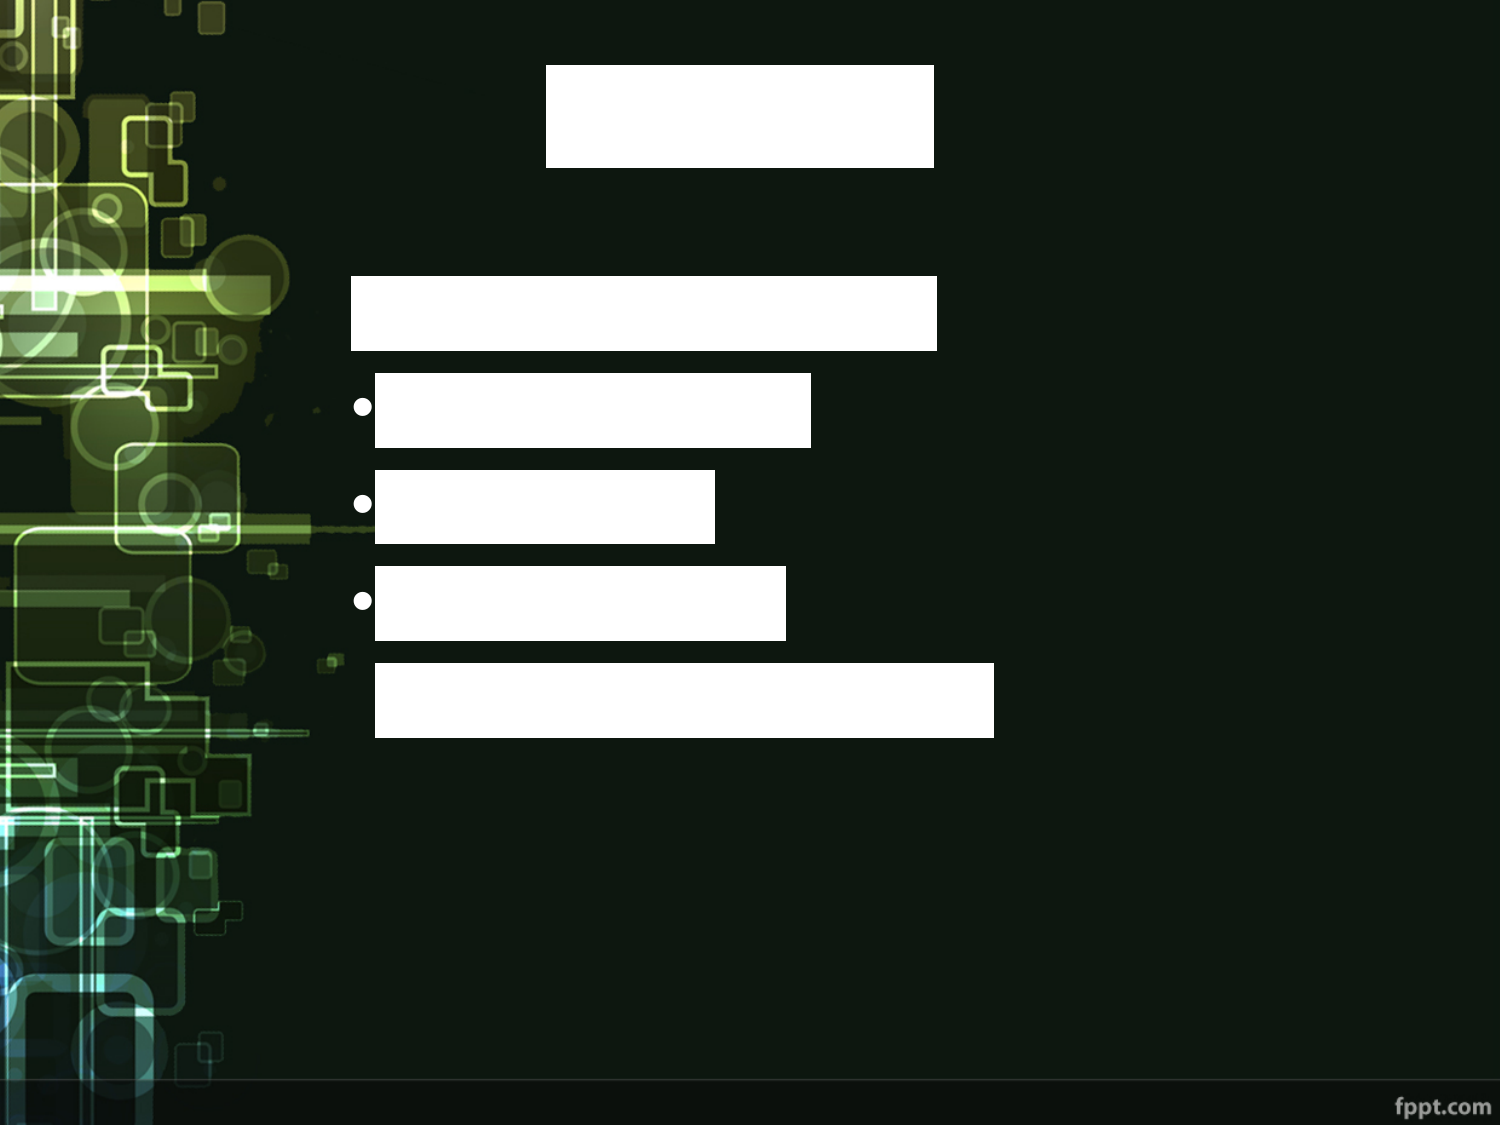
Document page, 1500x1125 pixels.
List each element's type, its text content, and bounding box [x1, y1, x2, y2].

picture [0, 0, 1500, 1125]
title Cel pracy [64, 30, 1415, 192]
list System ułatwiający: Projektowanie Testowanie Zastosowanie systemów rozmytych [336, 262, 1425, 1005]
